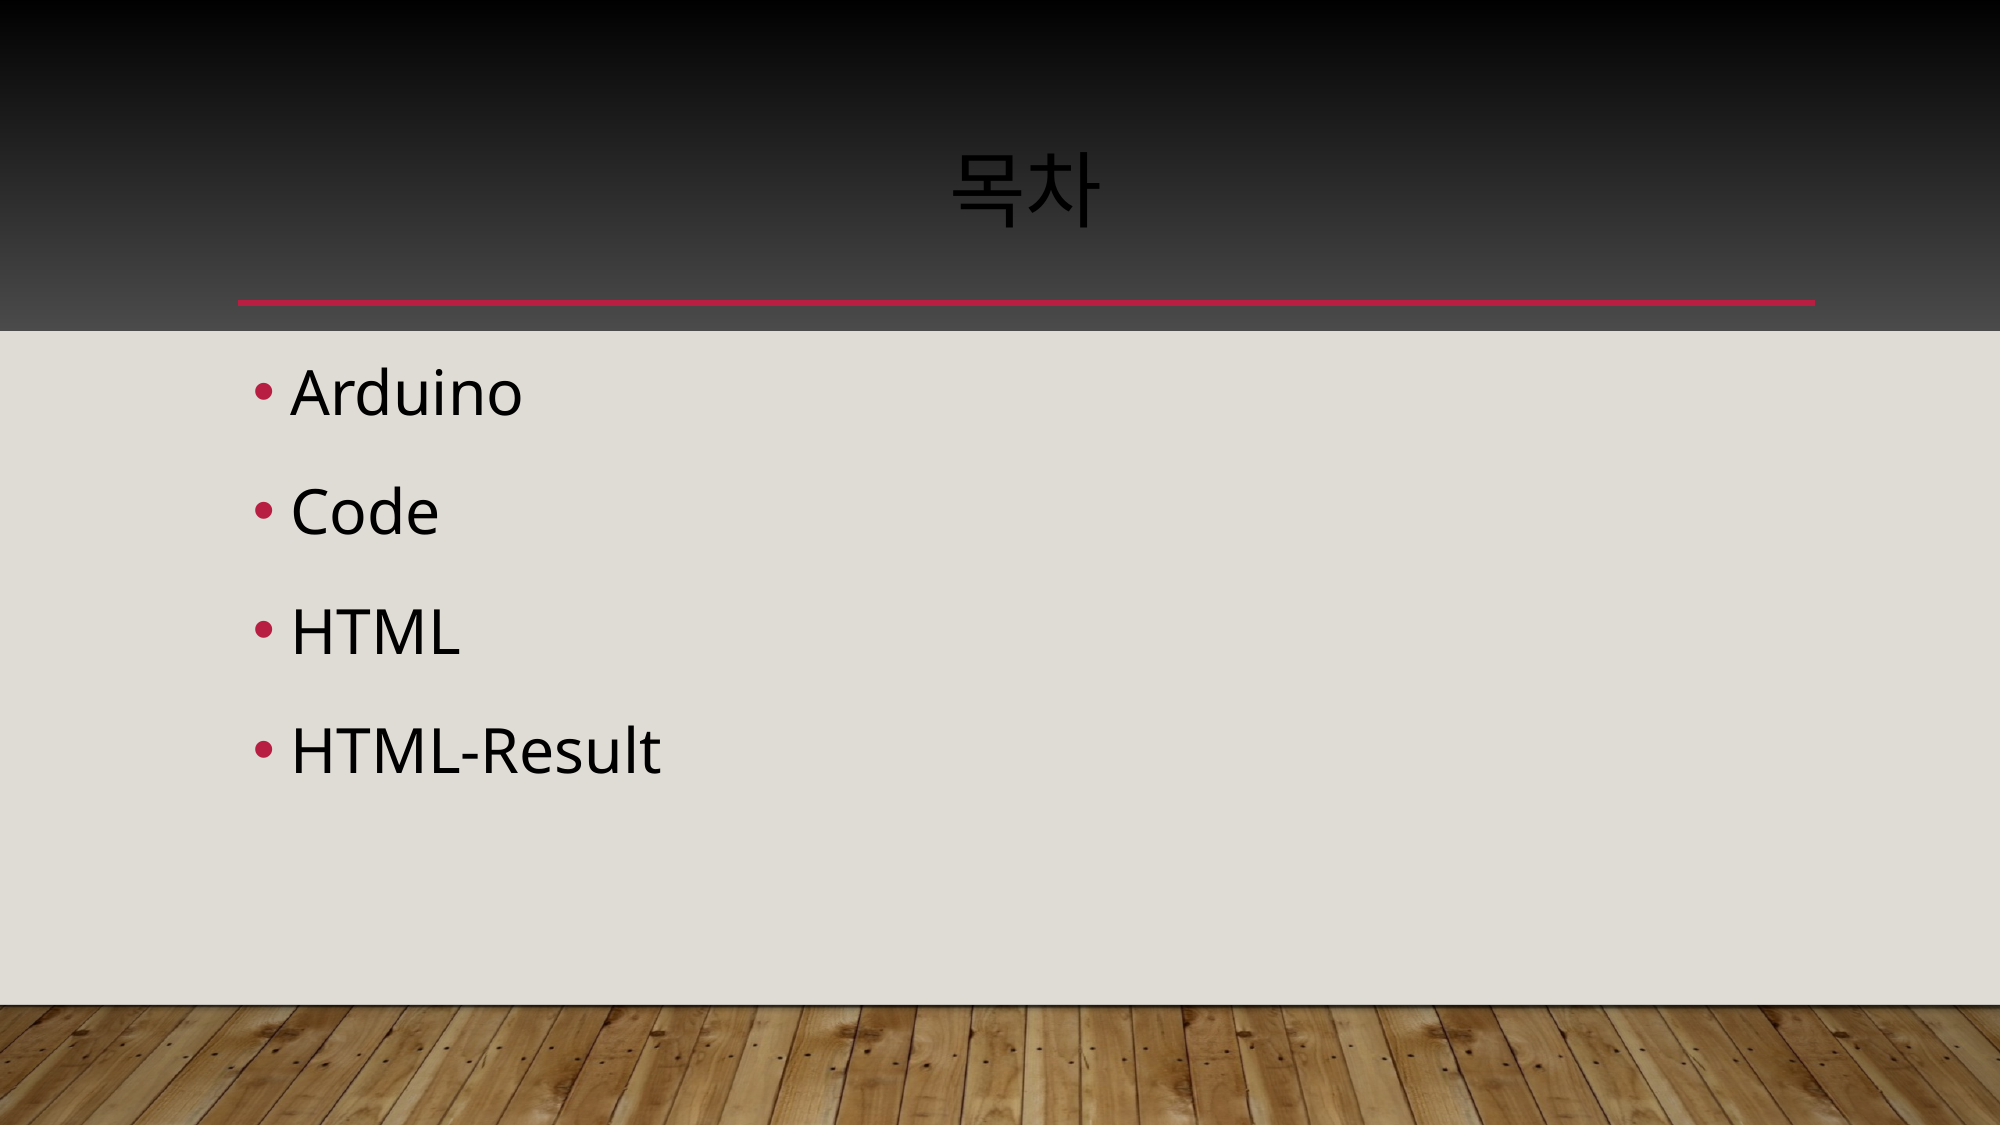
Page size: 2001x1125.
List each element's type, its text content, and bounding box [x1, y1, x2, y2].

list Arduino Code HTML HTML-Result [238, 330, 1814, 897]
title 목차 [238, 142, 1814, 315]
picture [0, 1005, 2000, 1125]
